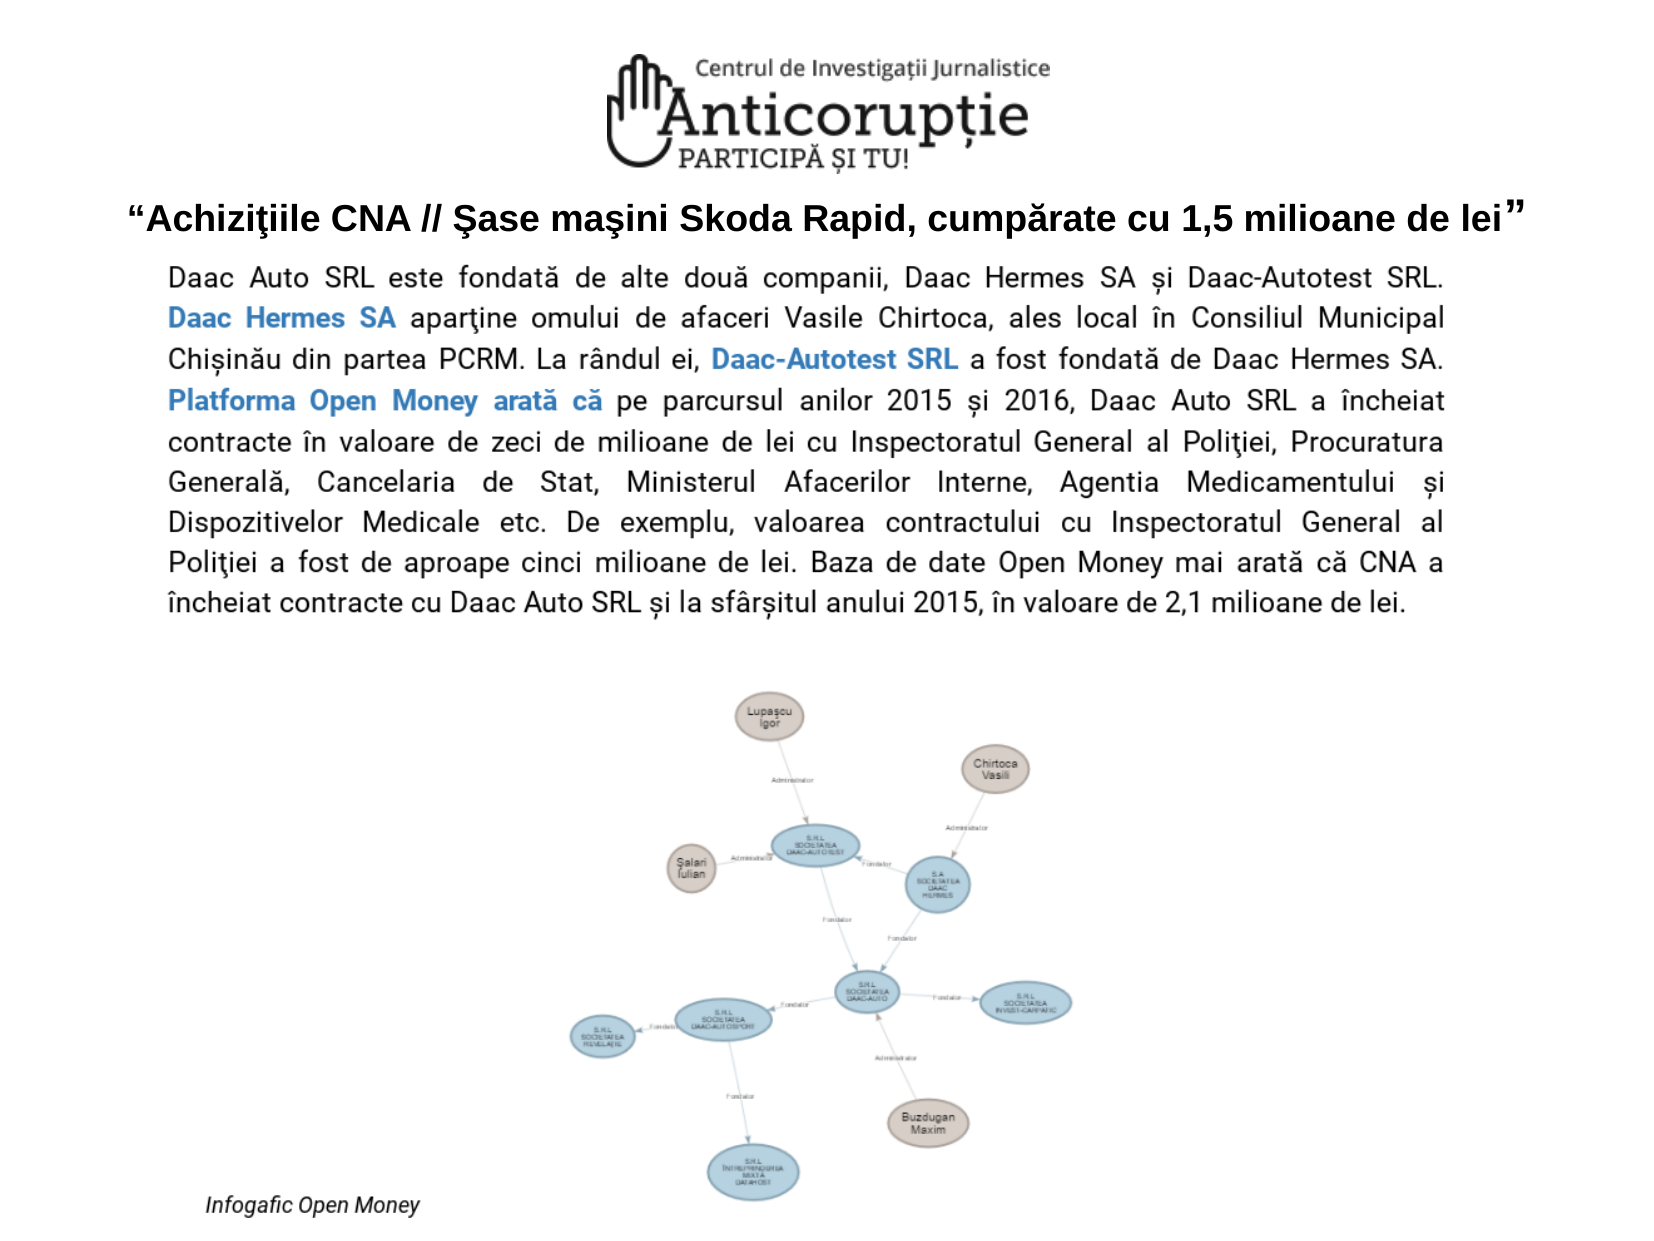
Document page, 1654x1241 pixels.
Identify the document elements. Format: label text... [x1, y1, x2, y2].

title “Achiziţiile CNA // Şase maşini Skoda Rapid, cumpărate cu 1,5 milioane de lei” [82, 173, 1571, 257]
picture [607, 54, 1050, 174]
picture [0, 260, 1654, 1223]
